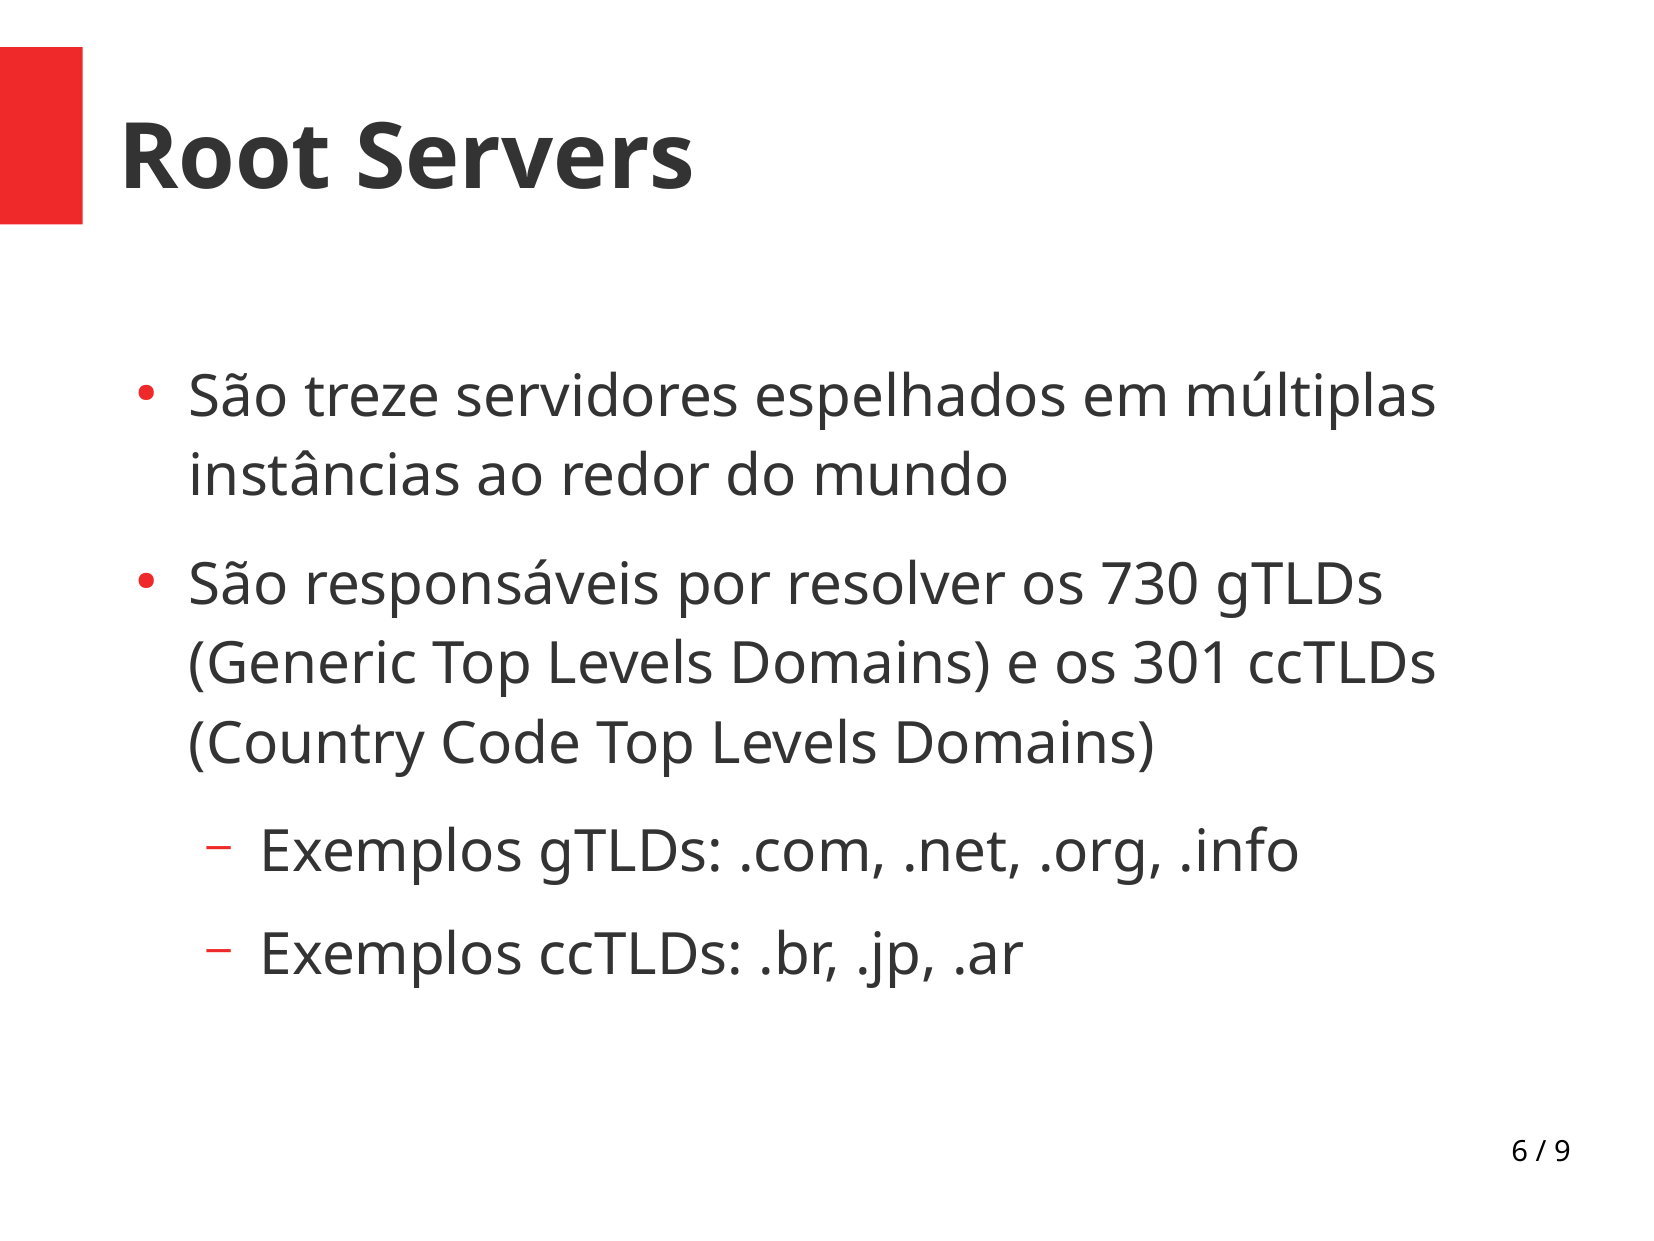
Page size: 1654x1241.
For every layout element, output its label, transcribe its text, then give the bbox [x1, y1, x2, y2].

list São treze servidores espelhados em múltiplas instâncias ao redor do mundo São responsáveis por resolver os 730 gTLDs (Generic Top Levels Domains) e os 301 ccTLDs (Country Code Top Levels Domains) Exemplos gTLDs: .com, .net, .org, .info Exemplos ccTLDs: .br, .jp, .ar [118, 354, 1536, 1074]
title Root Servers [118, 49, 1571, 257]
